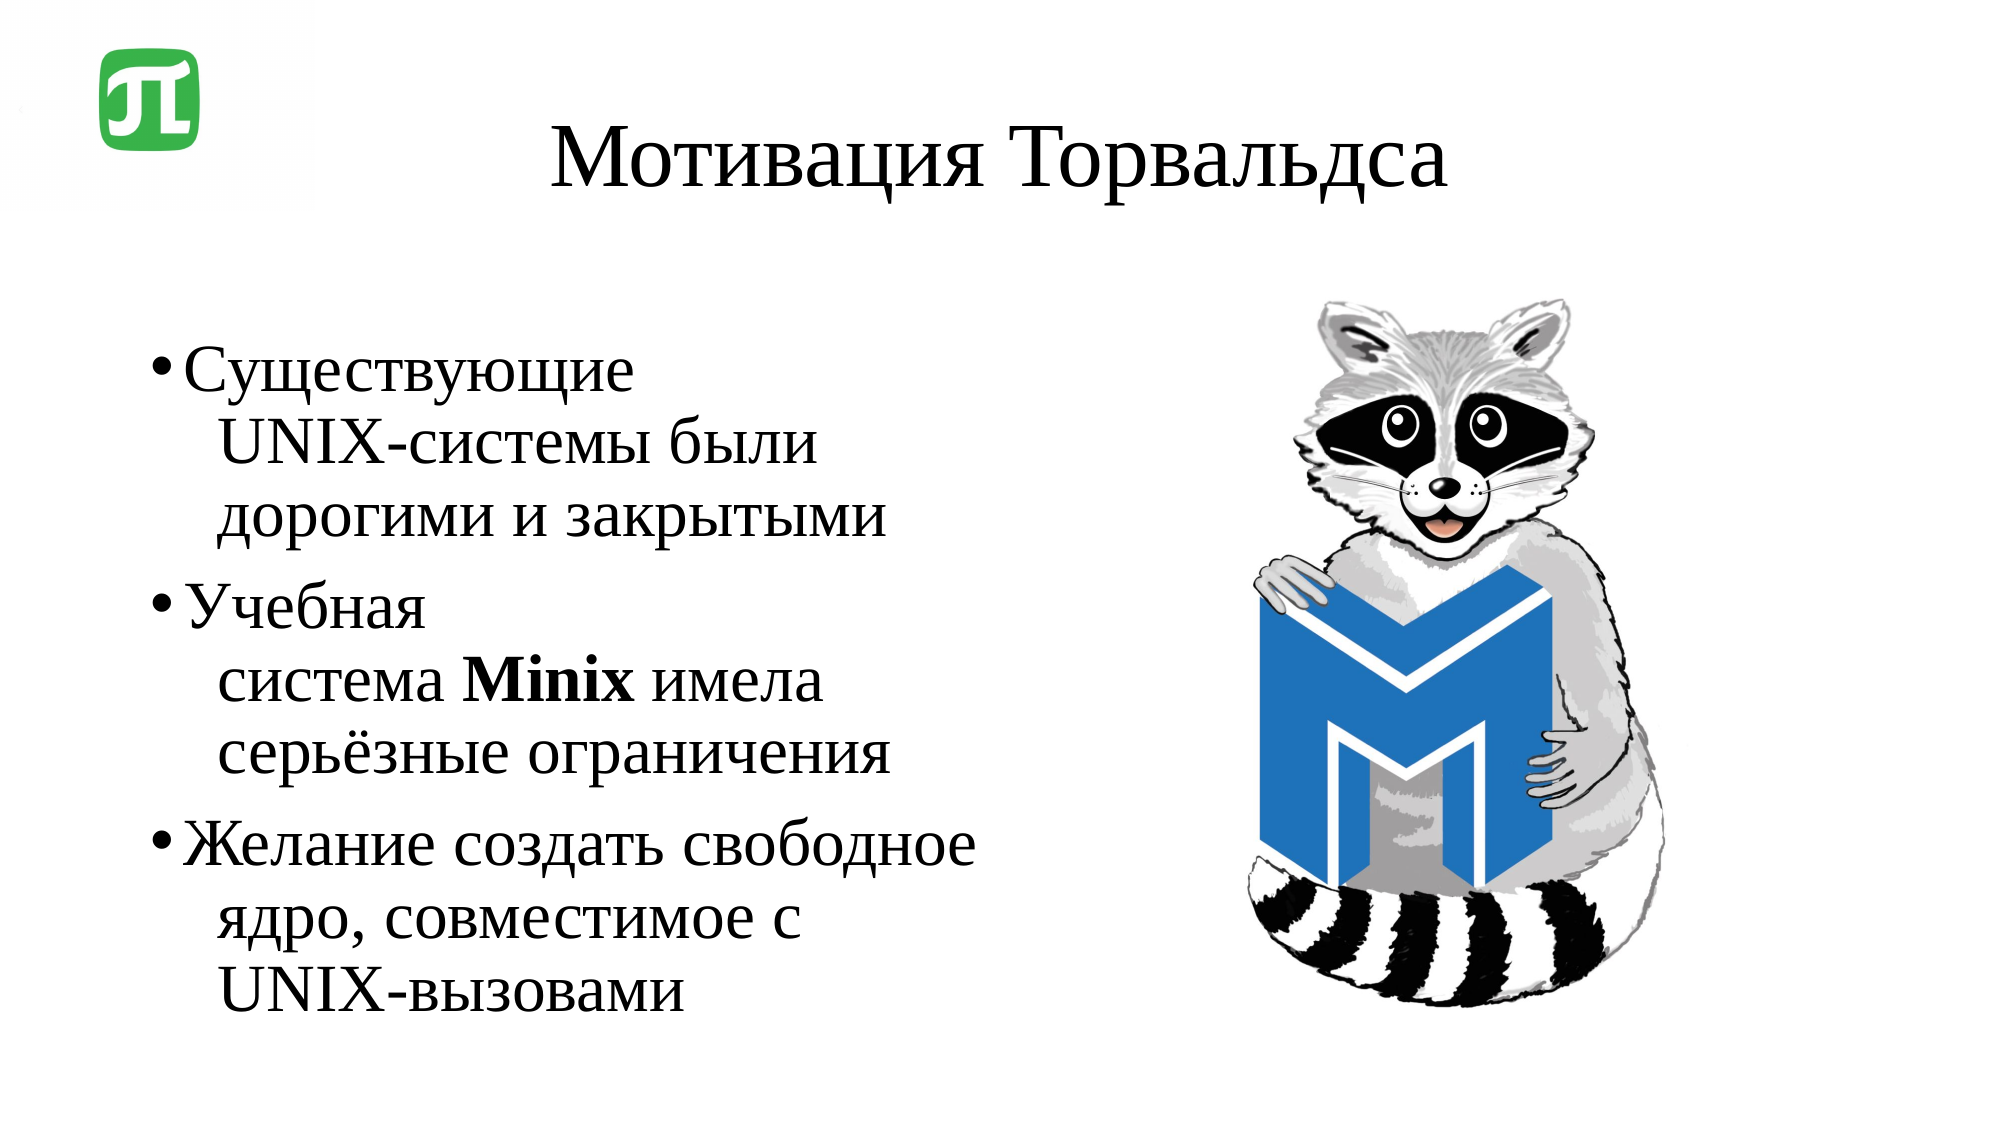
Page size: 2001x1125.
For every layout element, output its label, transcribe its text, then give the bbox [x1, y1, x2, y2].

title Мотивация Торвальдса [137, 47, 1863, 266]
picture [1181, 265, 1744, 1018]
picture [0, 0, 315, 211]
list Существующие UNIX‑системы были дорогими и закрытыми Учебная система Minix имела серьёзные ограничения Желание создать свободное ядро, совместимое с UNIX‑вызовами [135, 325, 1063, 1040]
